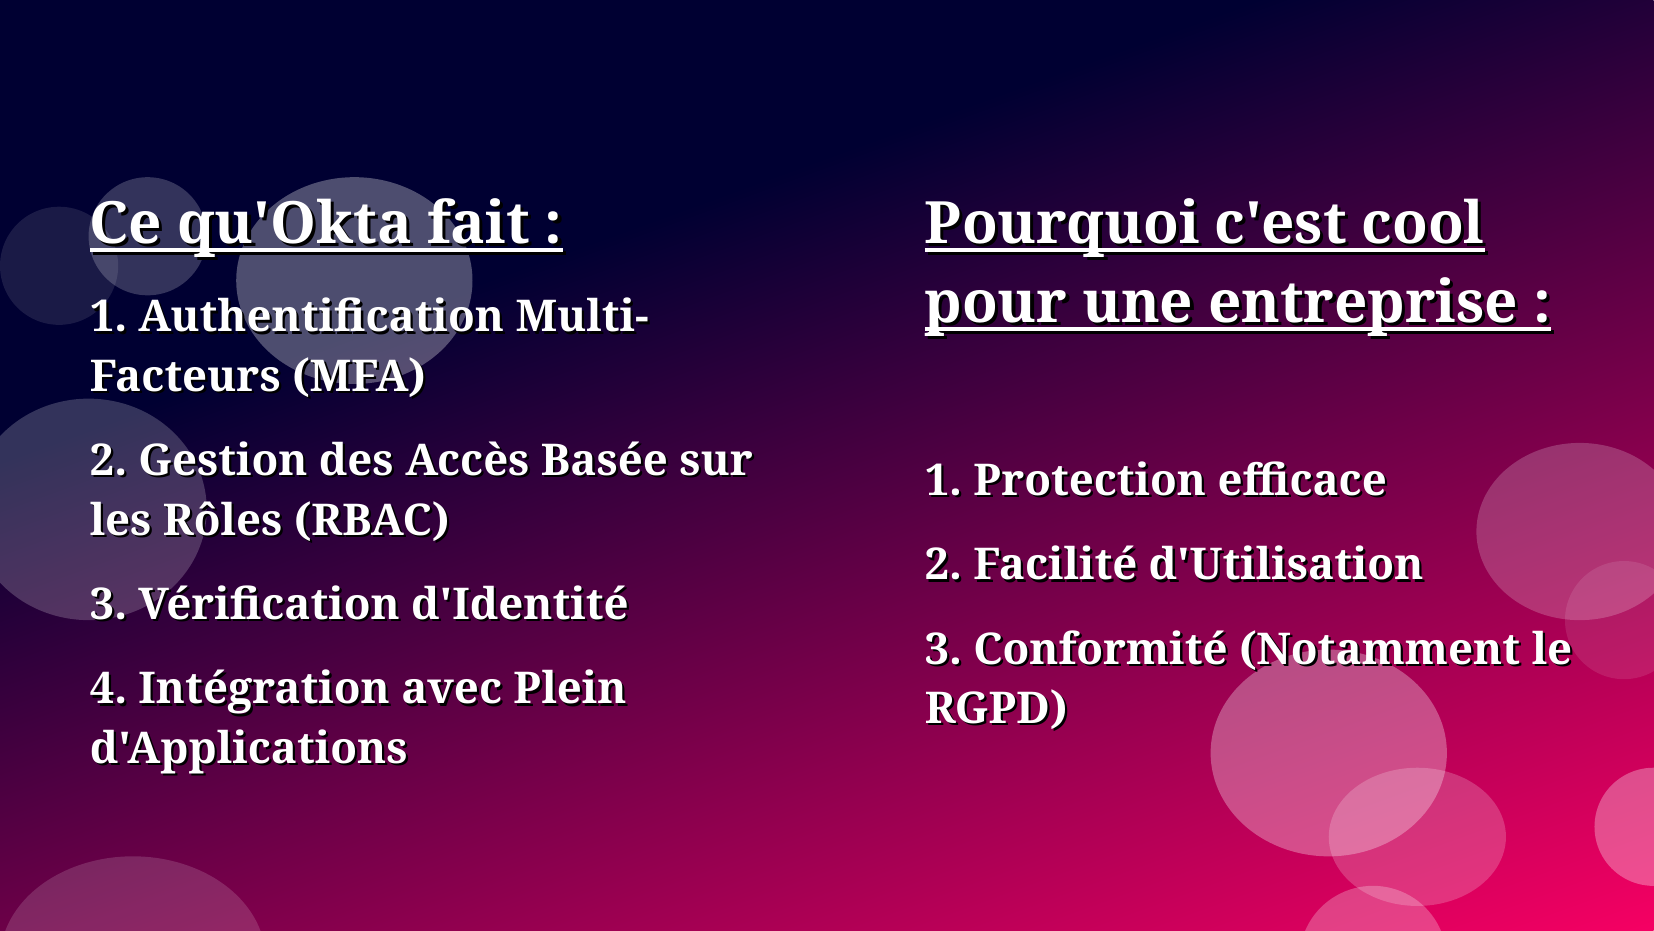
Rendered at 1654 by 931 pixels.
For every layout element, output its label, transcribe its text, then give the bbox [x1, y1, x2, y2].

text_box Pourquoi c'est cool pour une entreprise : 1. Protection efficace 2. Facilité d'Utilisation 3. Conformité (Notamment le RGPD) [910, 173, 1612, 931]
text_box Ce qu'Okta fait : 1. Authentification Multi-Facteurs (MFA) 2. Gestion des Accès Basée sur les Rôles (RBAC) 3. Vérification d'Identité 4. Intégration avec Plein d'Applications [75, 173, 777, 931]
